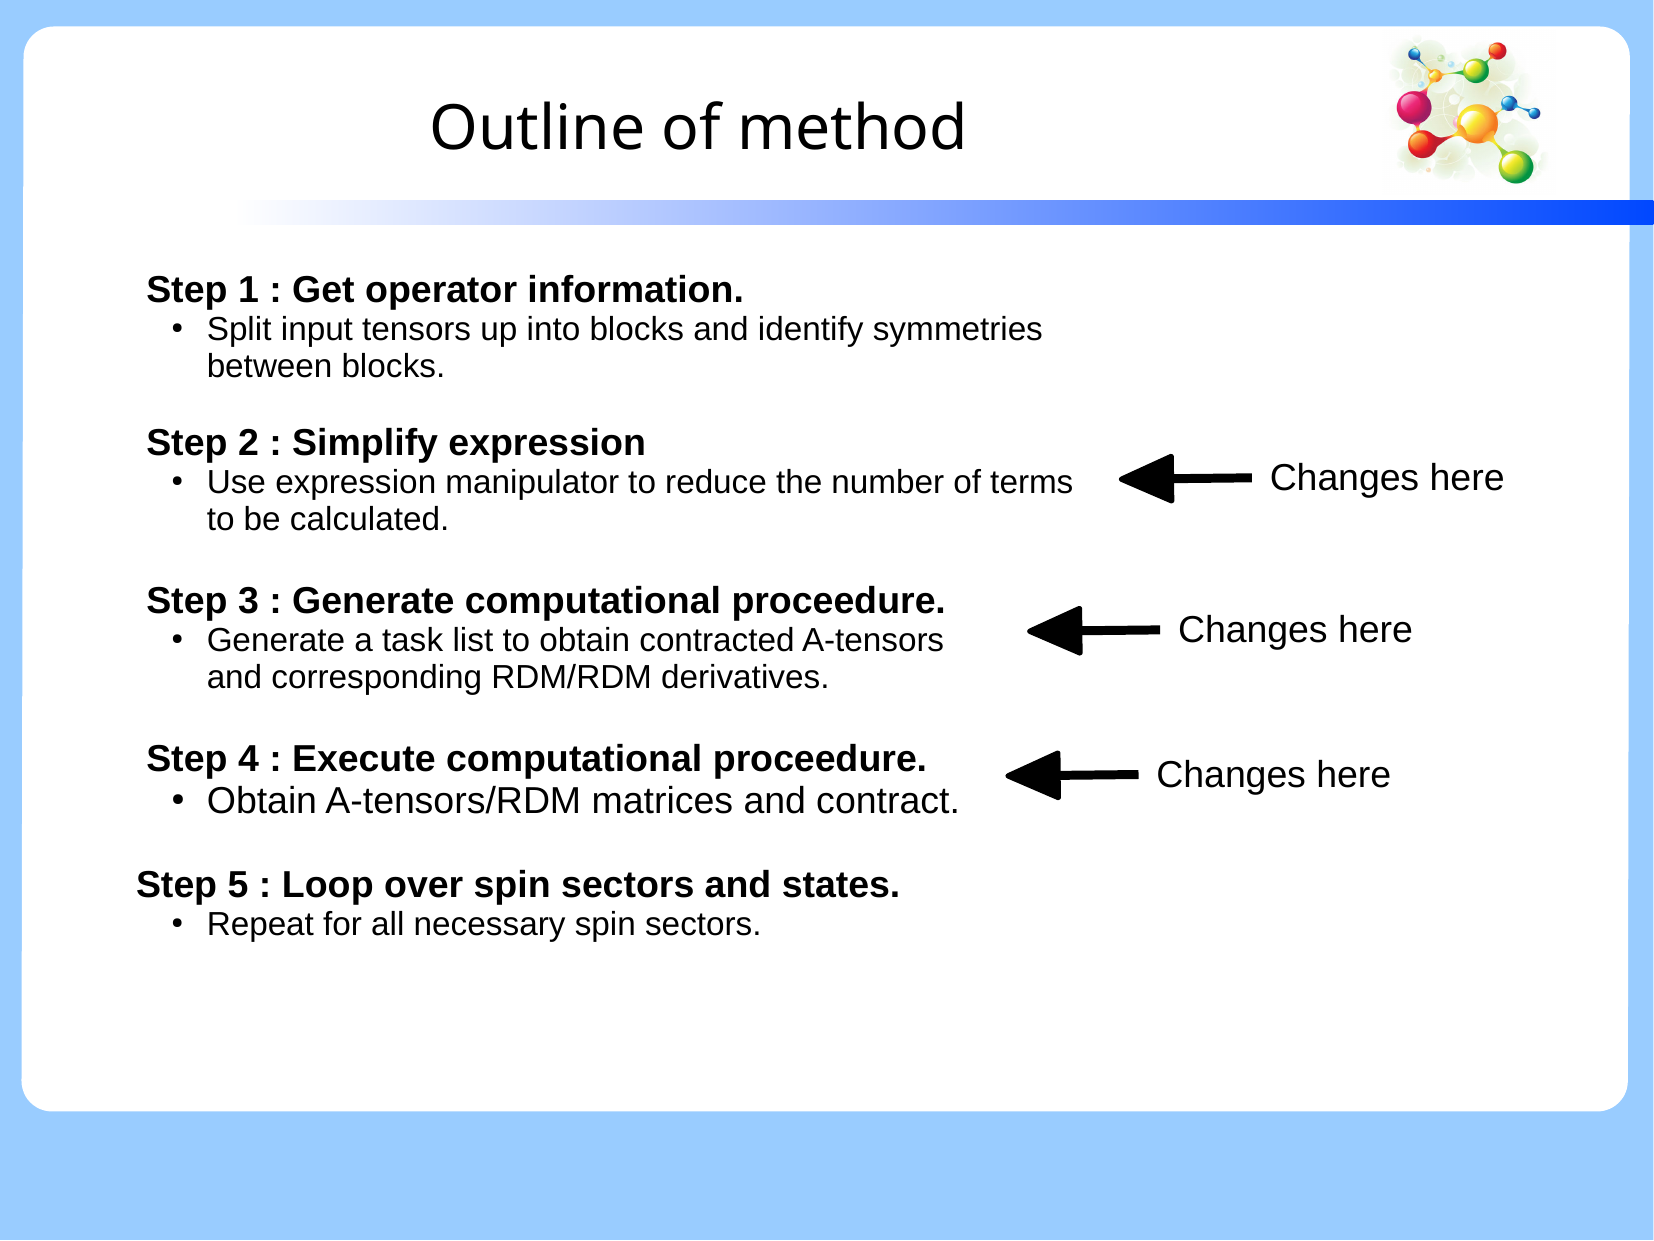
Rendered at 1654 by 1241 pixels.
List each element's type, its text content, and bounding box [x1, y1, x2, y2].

table_cell [956, 201, 961, 224]
text_box Changes here [1254, 448, 1654, 506]
text_box Changes here [1163, 601, 1576, 658]
text_box Changes here [1141, 745, 1554, 803]
text_box Step 1 : Get operator information. Split input tensors up into blocks and identify symmetries between blocks. Step 2 : Simplify expression Use expression manipulator to reduce the number of terms to be calculated. Step 3 : Generate computational proceedure. Generate a task list to obtain contracted A-tensors and corresponding RDM/RDM derivatives. Step 4 : Execute computational proceedure. Obtain A-tensors/RDM matrices and contract. Step 5 : Loop over spin sectors and states. Repeat for all necessary spin sectors. [14, 261, 1466, 1151]
title Outline of method [82, 49, 1332, 201]
table_cell [873, 201, 877, 224]
picture [1382, 29, 1556, 195]
